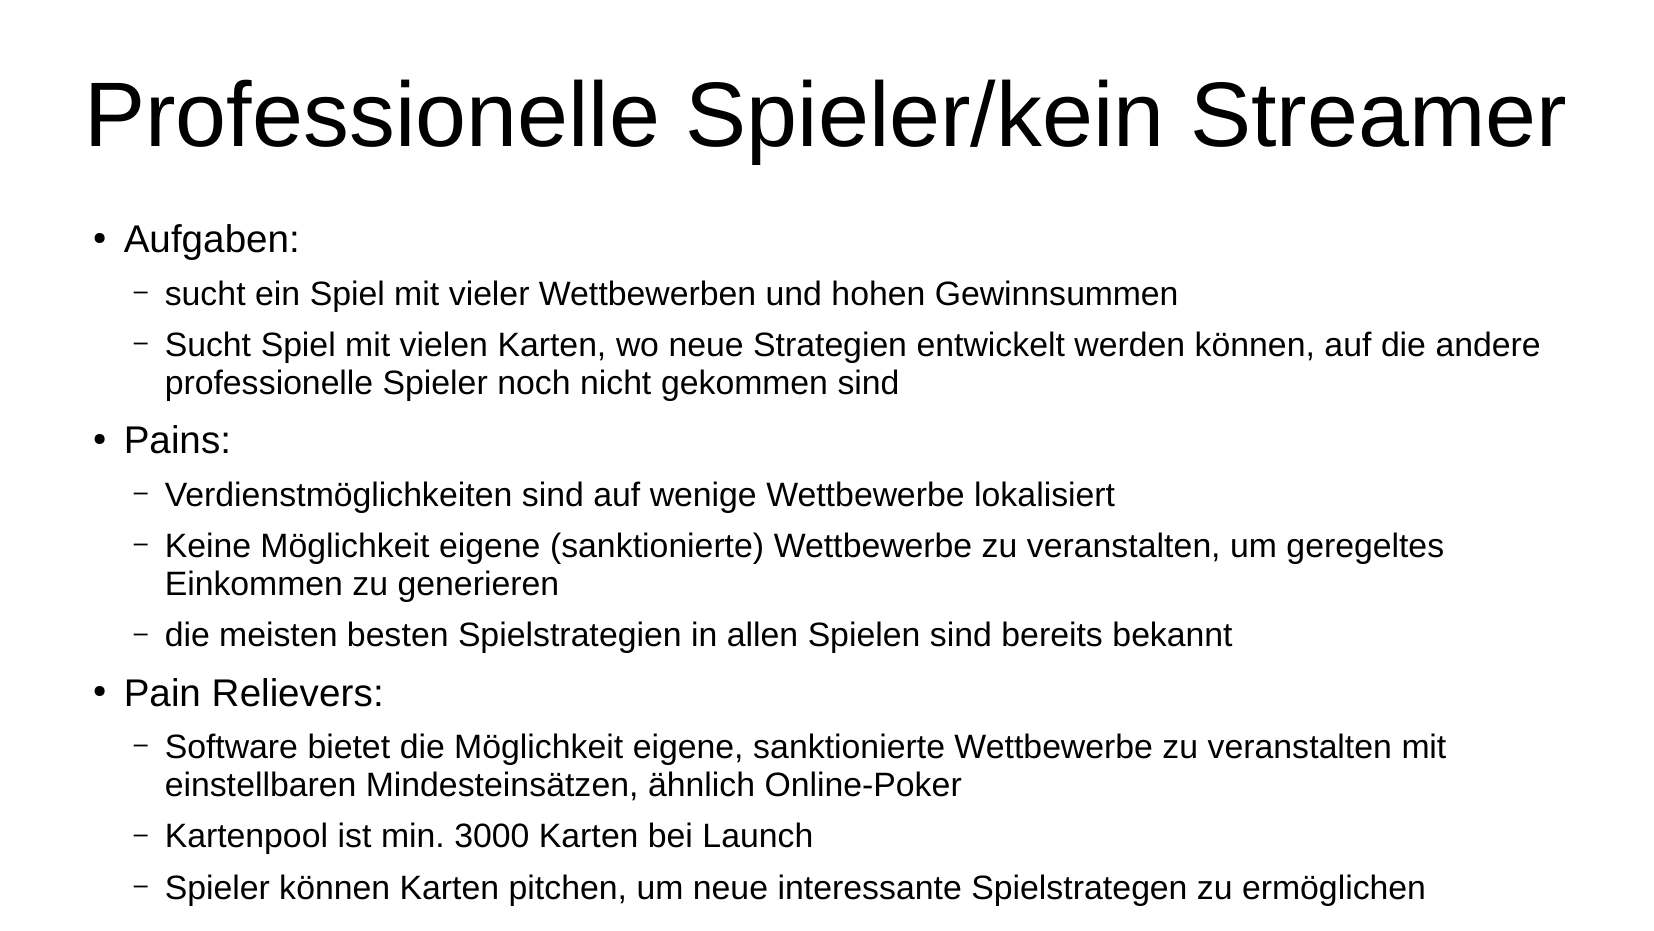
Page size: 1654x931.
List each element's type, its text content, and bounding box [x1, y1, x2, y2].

list Aufgaben: sucht ein Spiel mit vieler Wettbewerben und hohen Gewinnsummen Sucht Spiel mit vielen Karten, wo neue Strategien entwickelt werden können, auf die andere professionelle Spieler noch nicht gekommen sind Pains: Verdienstmöglichkeiten sind auf wenige Wettbewerbe lokalisiert Keine Möglichkeit eigene (sanktionierte) Wettbewerbe zu veranstalten, um geregeltes Einkommen zu generieren die meisten besten Spielstrategien in allen Spielen sind bereits bekannt Pain Relievers: Software bietet die Möglichkeit eigene, sanktionierte Wettbewerbe zu veranstalten mit einstellbaren Mindesteinsätzen, ähnlich Online-Poker Kartenpool ist min. 3000 Karten bei Launch Spieler können Karten pitchen, um neue interessante Spielstrategen zu ermöglichen [82, 217, 1571, 916]
title Professionelle Spieler/kein Streamer [82, 37, 1571, 193]
